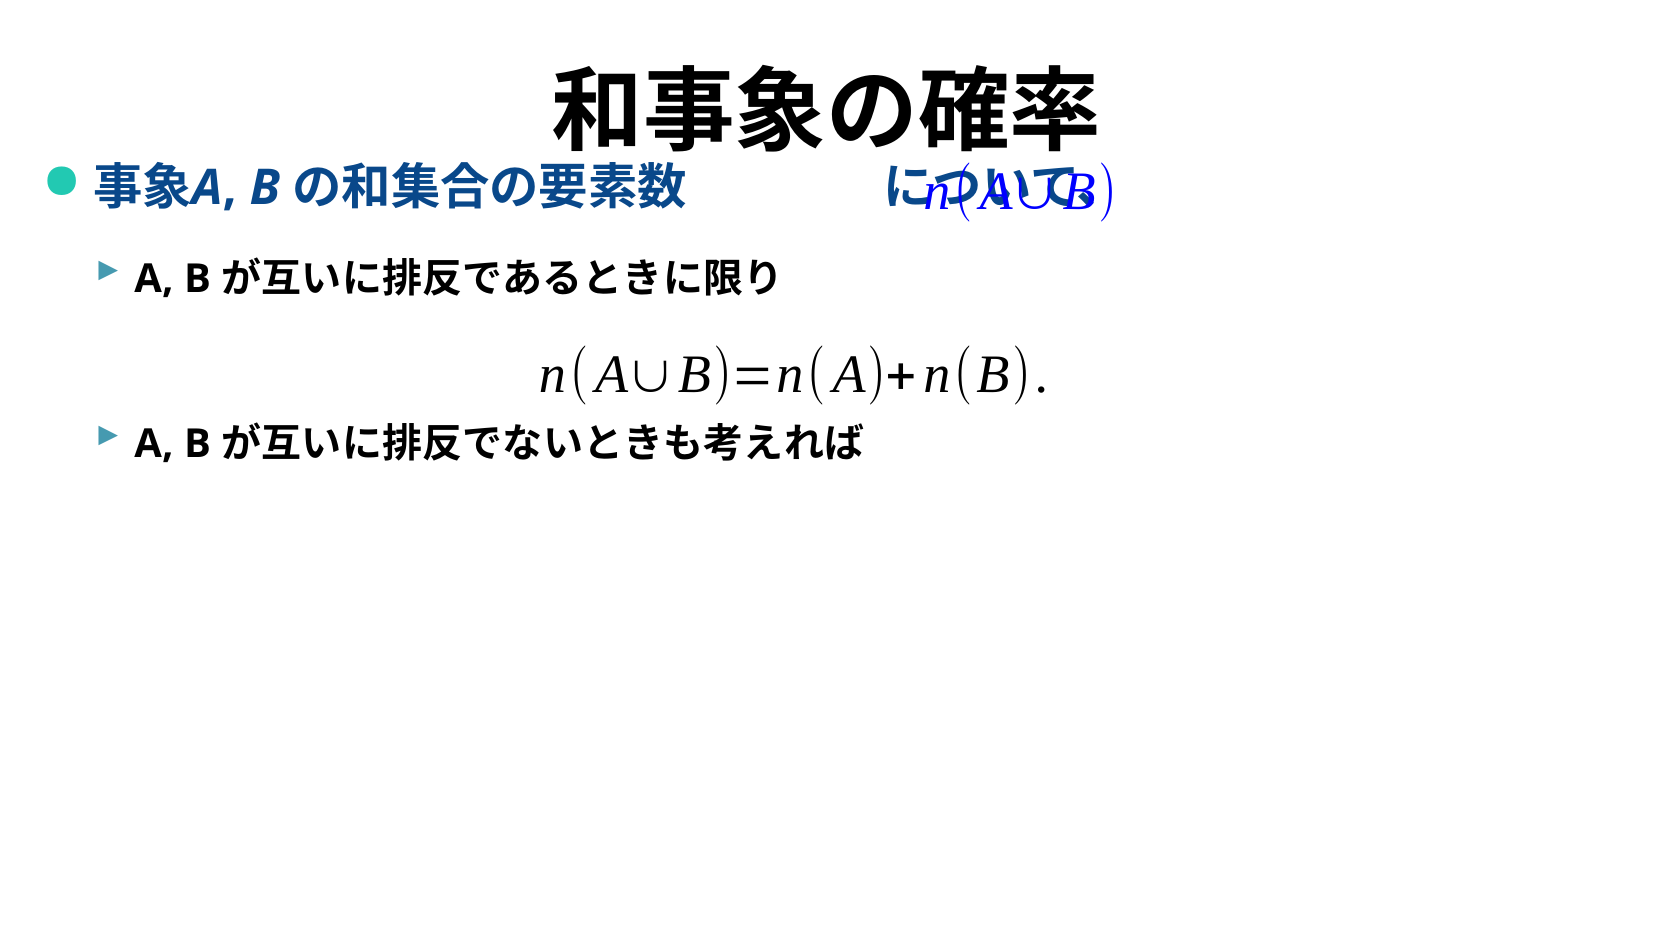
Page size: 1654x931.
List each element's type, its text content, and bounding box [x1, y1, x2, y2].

chart [537, 342, 1049, 408]
title 和事象の確率 [29, 29, 1625, 147]
chart [921, 159, 1117, 225]
list 事象A, B の和集合の要素数 について、 A, B が互いに排反であるときに限り A, B が互いに排反でないときも考えれば [29, 147, 1654, 473]
